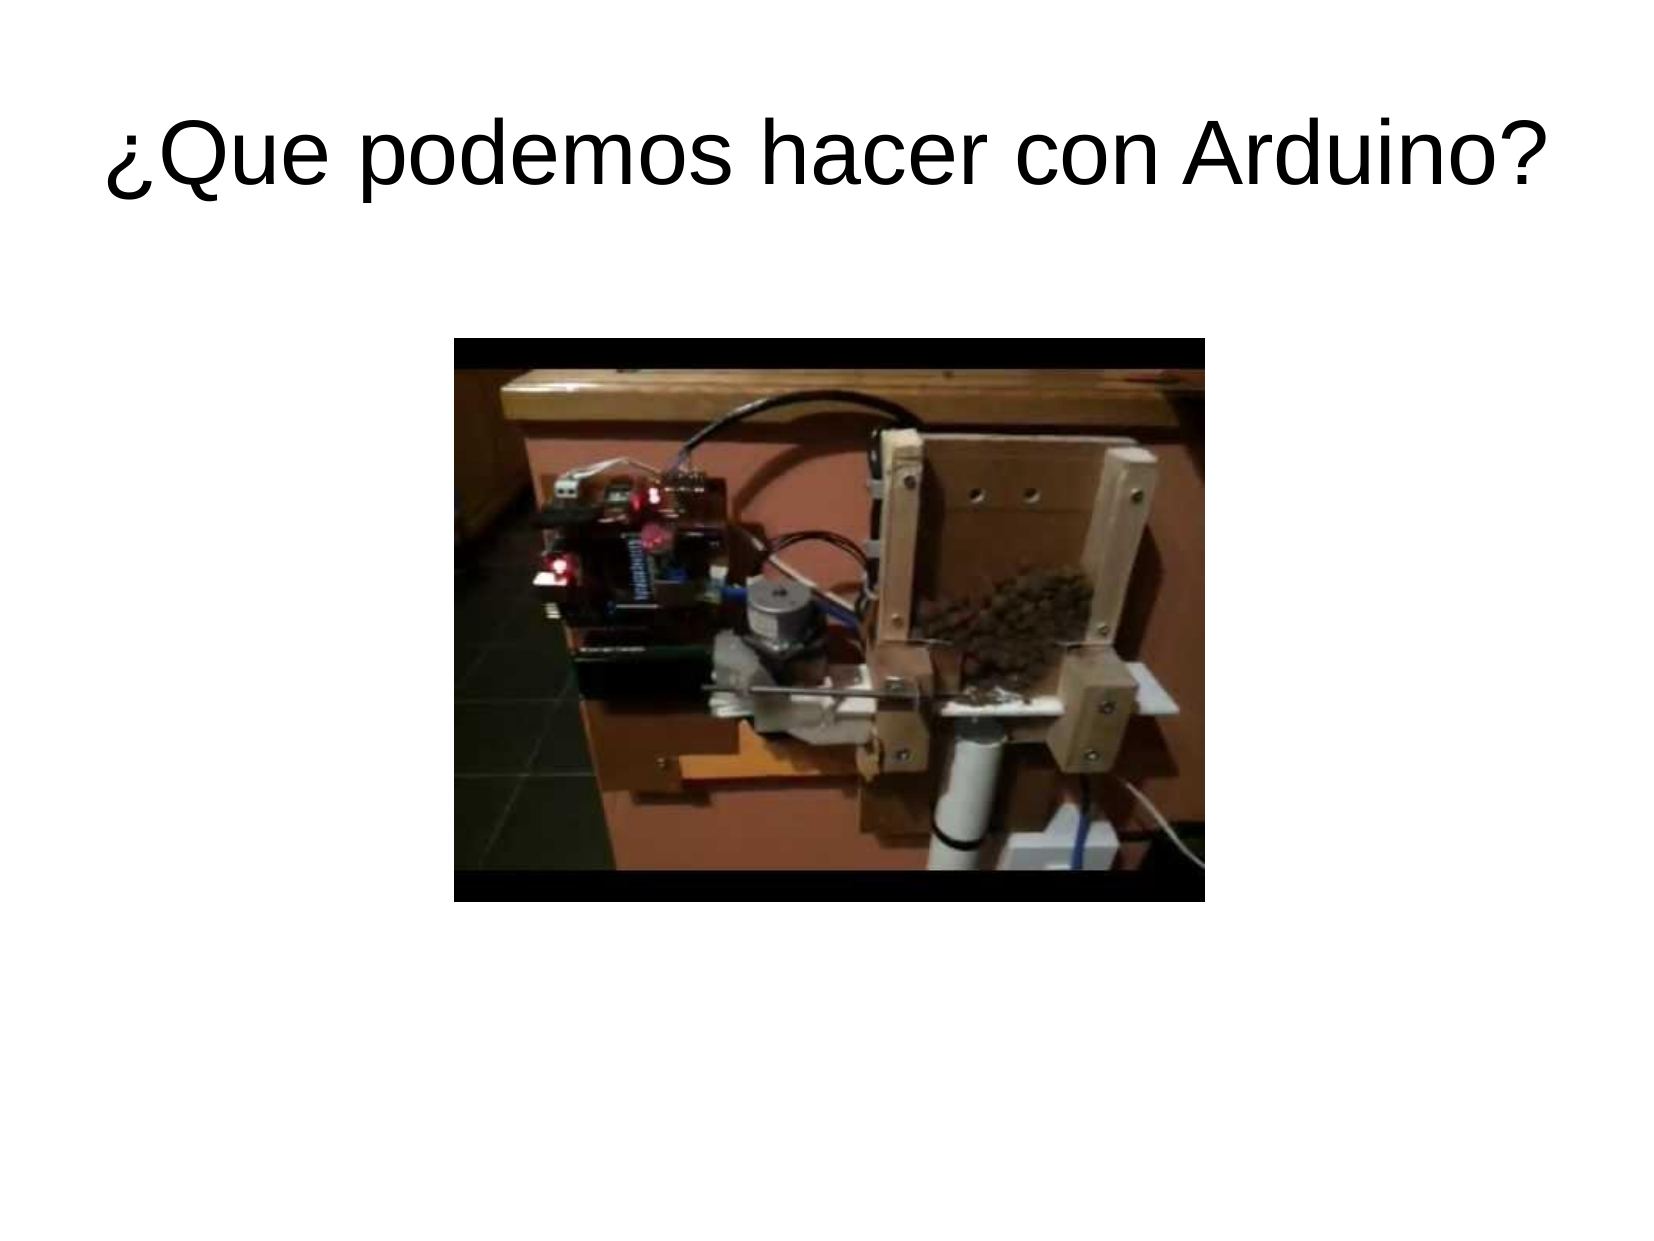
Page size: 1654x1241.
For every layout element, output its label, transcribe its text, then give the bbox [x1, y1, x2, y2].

picture [454, 338, 1205, 902]
title ¿Que podemos hacer con Arduino? [82, 49, 1571, 257]
